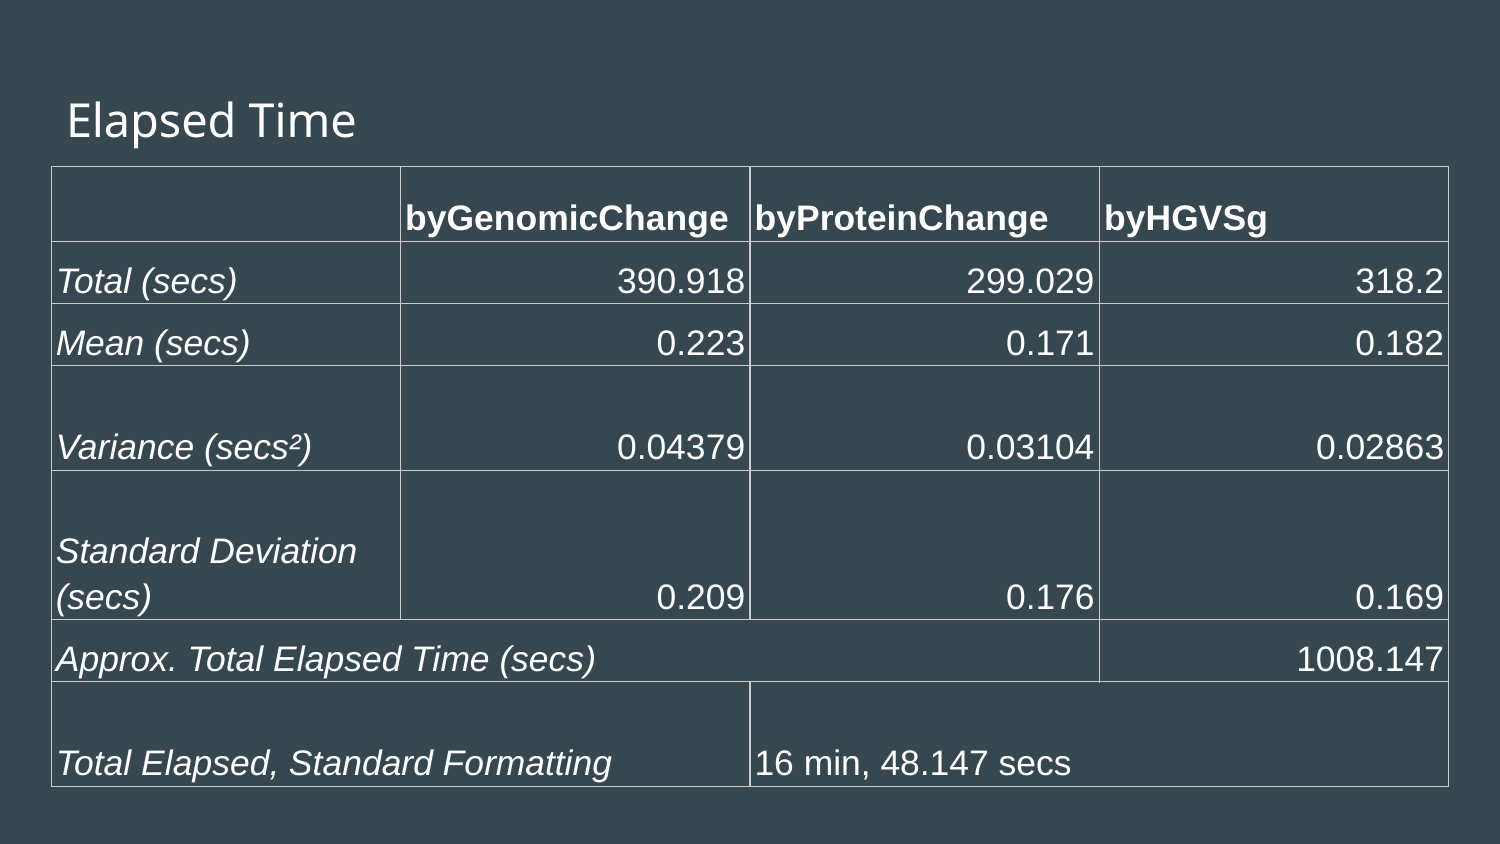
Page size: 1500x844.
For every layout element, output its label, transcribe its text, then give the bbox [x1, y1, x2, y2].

table_cell 0.02863 [1100, 366, 1448, 470]
table_cell 0.176 [751, 471, 1099, 619]
table_cell Standard Deviation (secs) [52, 471, 400, 619]
table_cell 0.04379 [401, 366, 749, 470]
table_cell 318.2 [1100, 242, 1448, 303]
table_cell 0.182 [1100, 304, 1448, 365]
table_cell 390.918 [401, 242, 749, 303]
table_header byHGVSg [1100, 167, 1448, 241]
table_cell 16 min, 48.147 secs [751, 682, 1448, 786]
table_cell 299.029 [751, 242, 1099, 303]
table_cell Variance (secs²) [52, 366, 400, 470]
title Elapsed Time [51, 72, 1449, 166]
table_cell 0.03104 [751, 366, 1099, 470]
table_cell Mean (secs) [52, 304, 400, 365]
table_cell 0.171 [751, 304, 1099, 365]
table_cell Total Elapsed, Standard Formatting [52, 682, 749, 786]
table_cell 0.223 [401, 304, 749, 365]
table_header byProteinChange [751, 167, 1099, 241]
table_header [52, 167, 400, 241]
table_cell Approx. Total Elapsed Time (secs) [52, 620, 1099, 681]
table_header byGenomicChange [401, 167, 749, 241]
table_cell 0.209 [401, 471, 749, 619]
table_cell 1008.147 [1100, 620, 1448, 681]
table_cell 0.169 [1100, 471, 1448, 619]
table_cell Total (secs) [52, 242, 400, 303]
